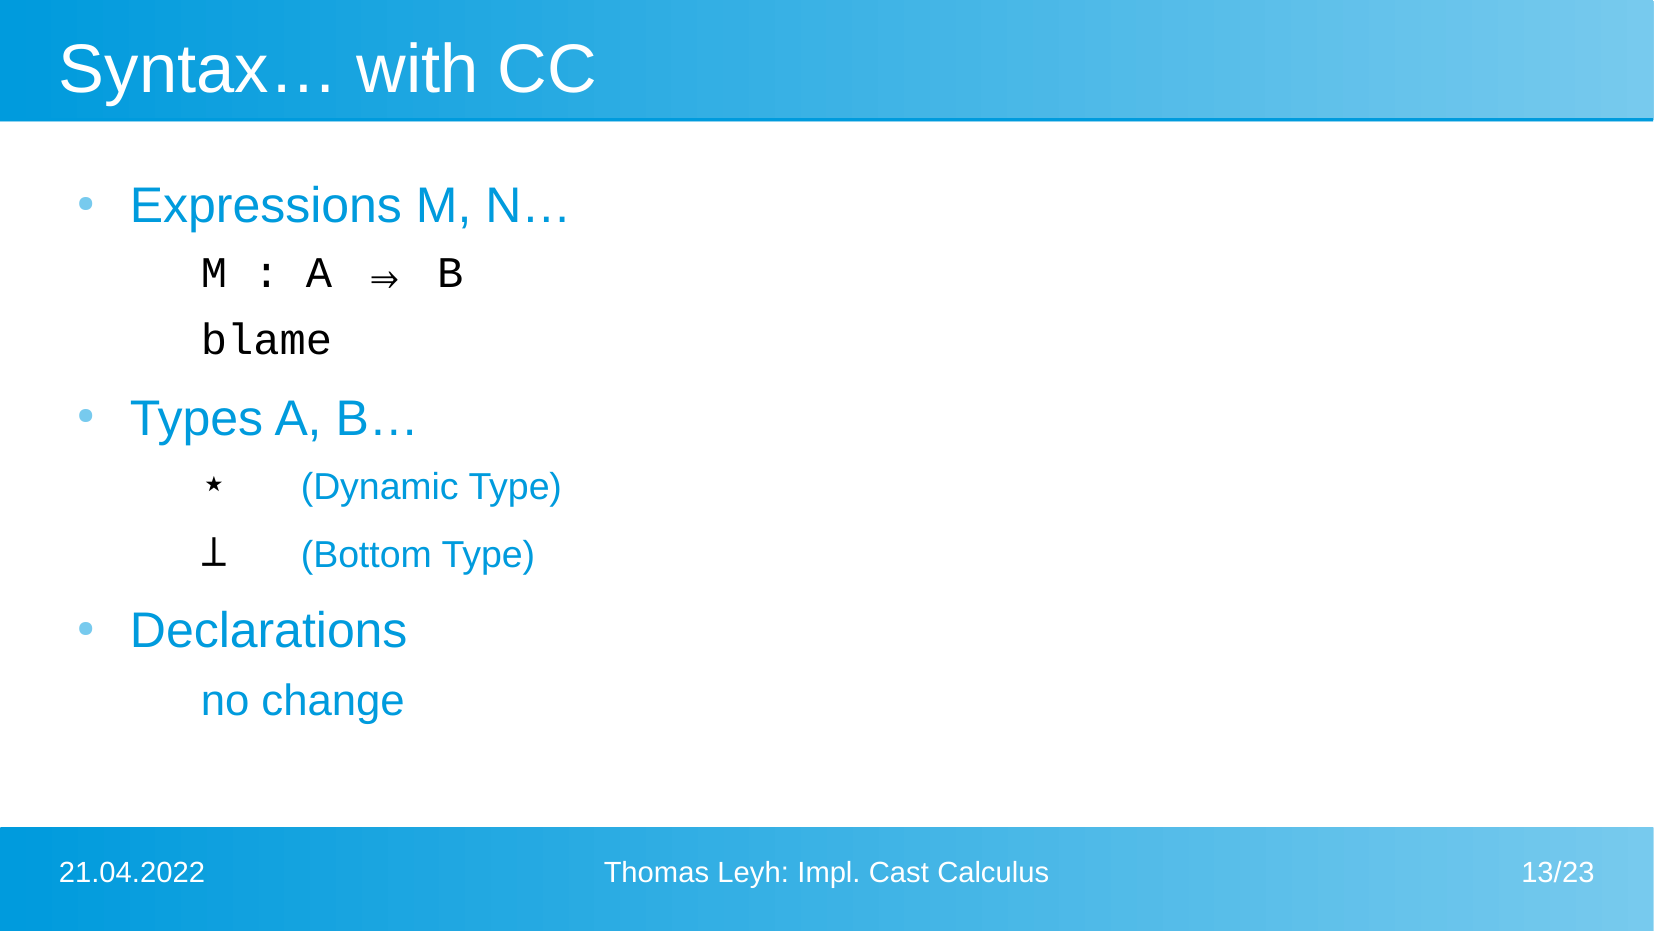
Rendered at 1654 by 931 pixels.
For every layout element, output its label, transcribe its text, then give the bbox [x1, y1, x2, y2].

list Expressions M, N… M : A ⇒ B blame Types A, B… ⋆ (Dynamic Type) ⊥ (Bottom Type) Declarations no change [59, 177, 1595, 827]
title Syntax… with CC [59, 29, 1595, 108]
